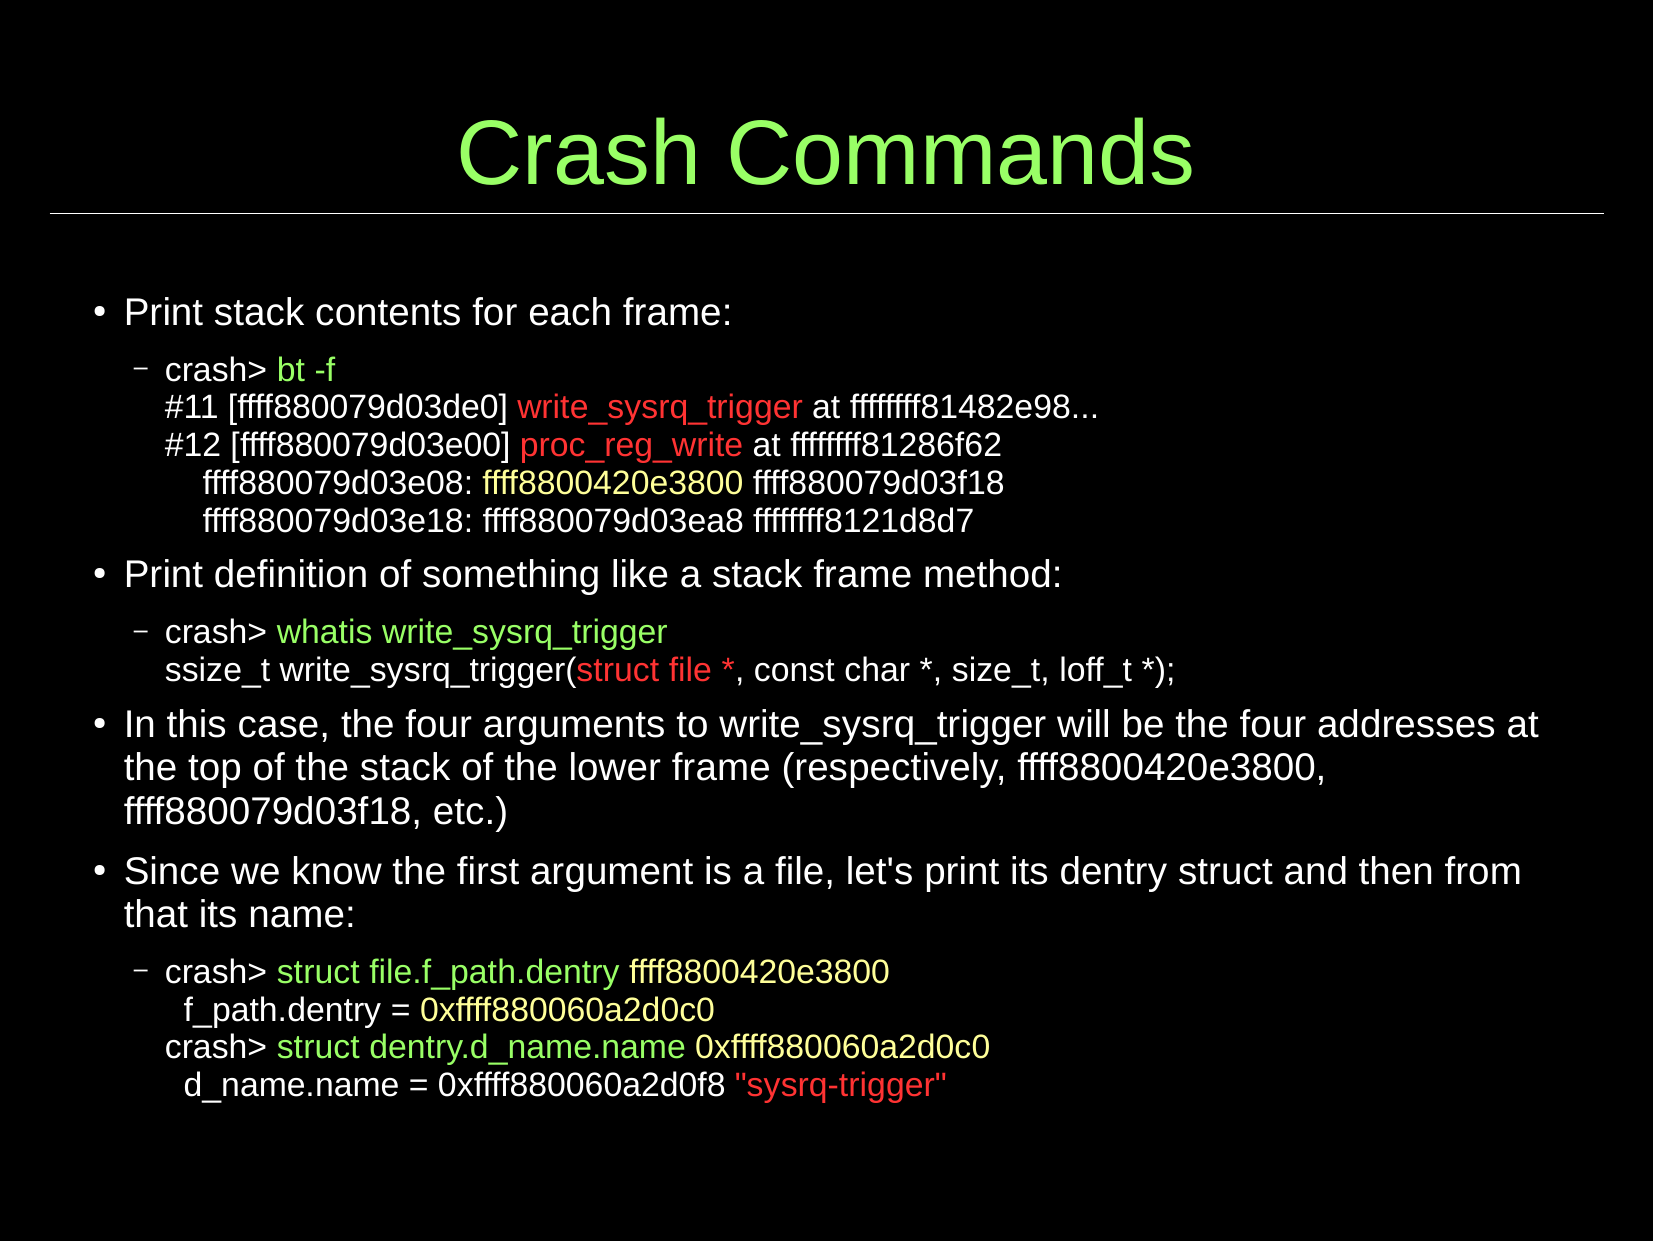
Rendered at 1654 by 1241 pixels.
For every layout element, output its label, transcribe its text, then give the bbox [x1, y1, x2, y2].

list Print stack contents for each frame: crash> bt -f #11 [ffff880079d03de0] write_sysrq_trigger at ffffffff81482e98... #12 [ffff880079d03e00] proc_reg_write at ffffffff81286f62 ffff880079d03e08: ffff8800420e3800 ffff880079d03f18 ffff880079d03e18: ffff880079d03ea8 ffffffff8121d8d7 Print definition of something like a stack frame method: crash> whatis write_sysrq_trigger ssize_t write_sysrq_trigger(struct file *, const char *, size_t, loff_t *); In this case, the four arguments to write_sysrq_trigger will be the four addresses at the top of the stack of the lower frame (respectively, ffff8800420e3800, ffff880079d03f18, etc.) Since we know the first argument is a file, let's print its dentry struct and then from that its name: crash> struct file.f_path.dentry ffff8800420e3800 f_path.dentry = 0xffff880060a2d0c0 crash> struct dentry.d_name.name 0xffff880060a2d0c0 d_name.name = 0xffff880060a2d0f8 "sysrq-trigger" [82, 290, 1571, 1111]
title Crash Commands [82, 49, 1571, 257]
